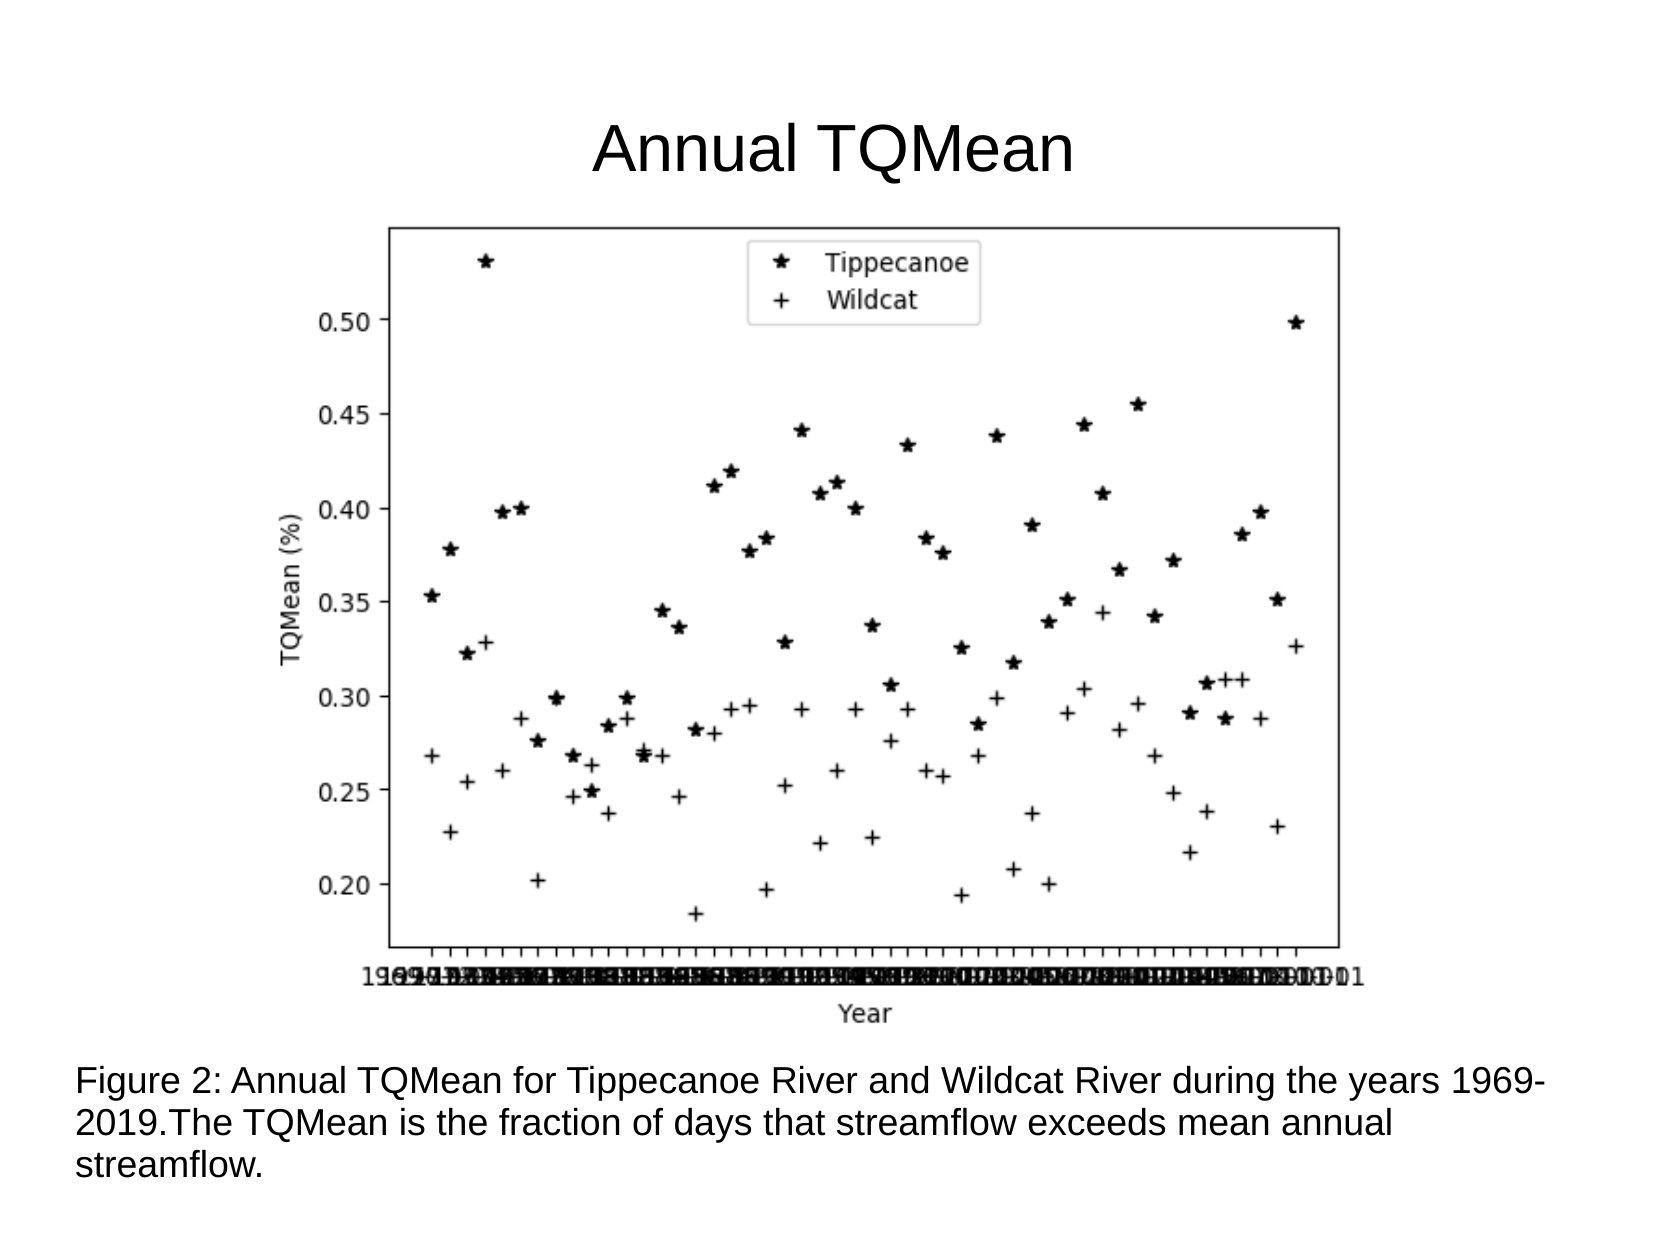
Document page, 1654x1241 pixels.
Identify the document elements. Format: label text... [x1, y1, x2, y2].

title Annual TQMean [90, 45, 1579, 253]
subtitle Figure 2: Annual TQMean for Tippecanoe River and Wildcat River during the years 1969-2019.The TQMean is the fraction of days that streamflow exceeds mean annual streamflow. [75, 1060, 1564, 1186]
picture [255, 196, 1396, 1051]
